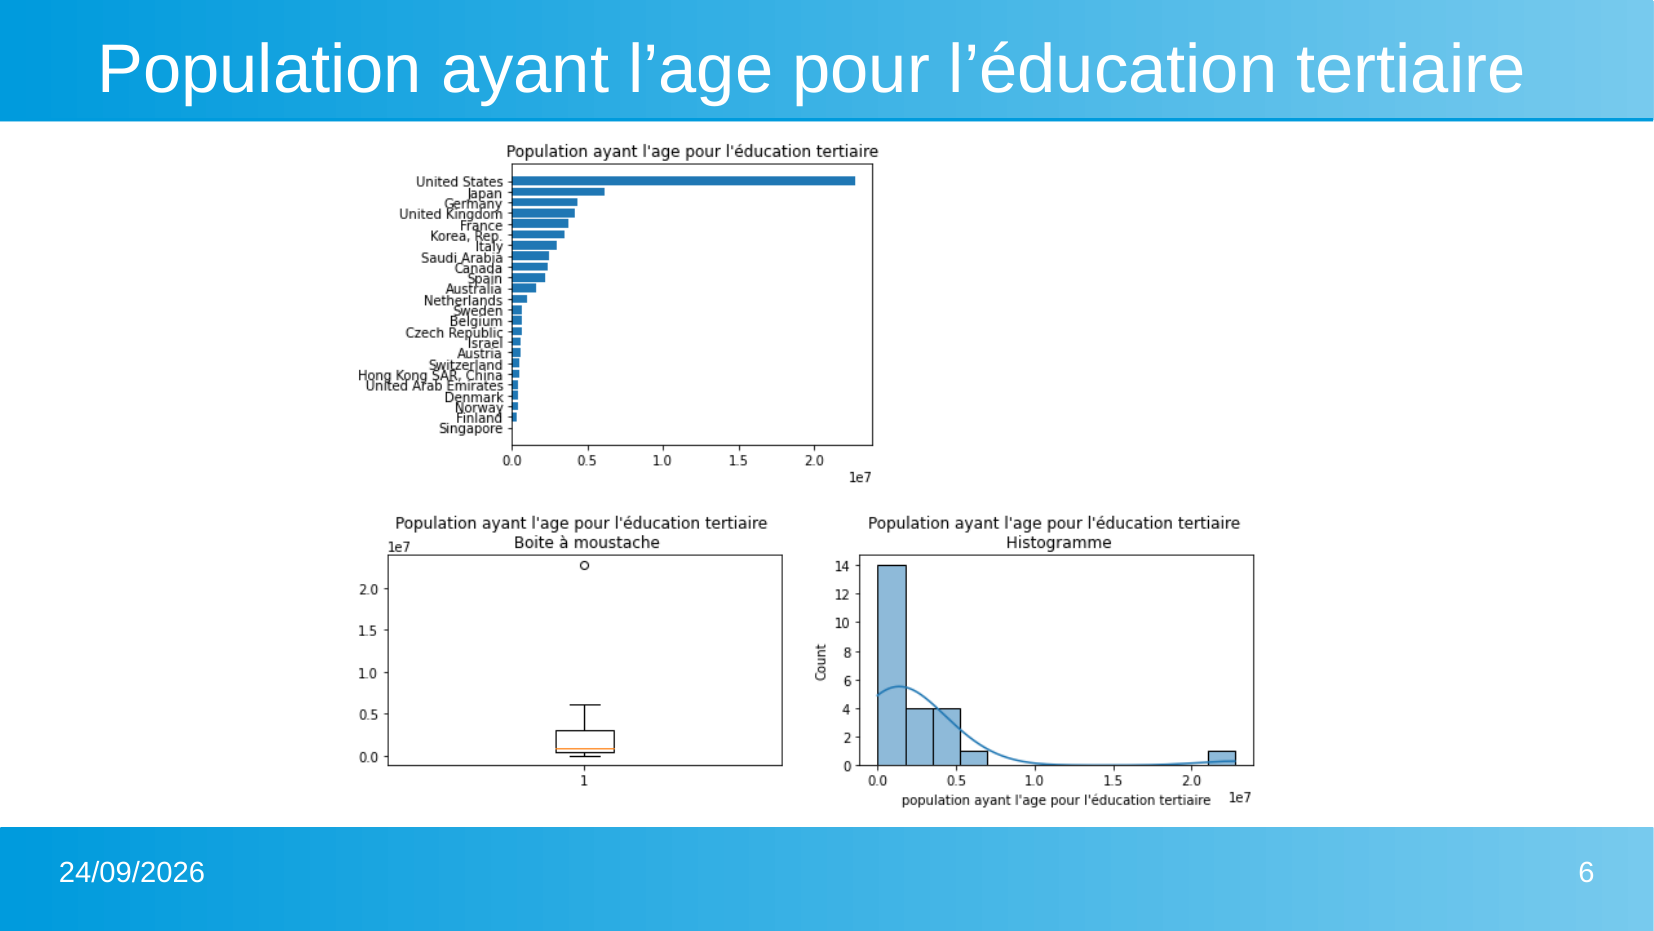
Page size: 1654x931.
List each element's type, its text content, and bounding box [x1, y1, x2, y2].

title Population ayant l’age pour l’éducation tertiaire [29, 0, 1595, 146]
picture [305, 139, 1270, 827]
